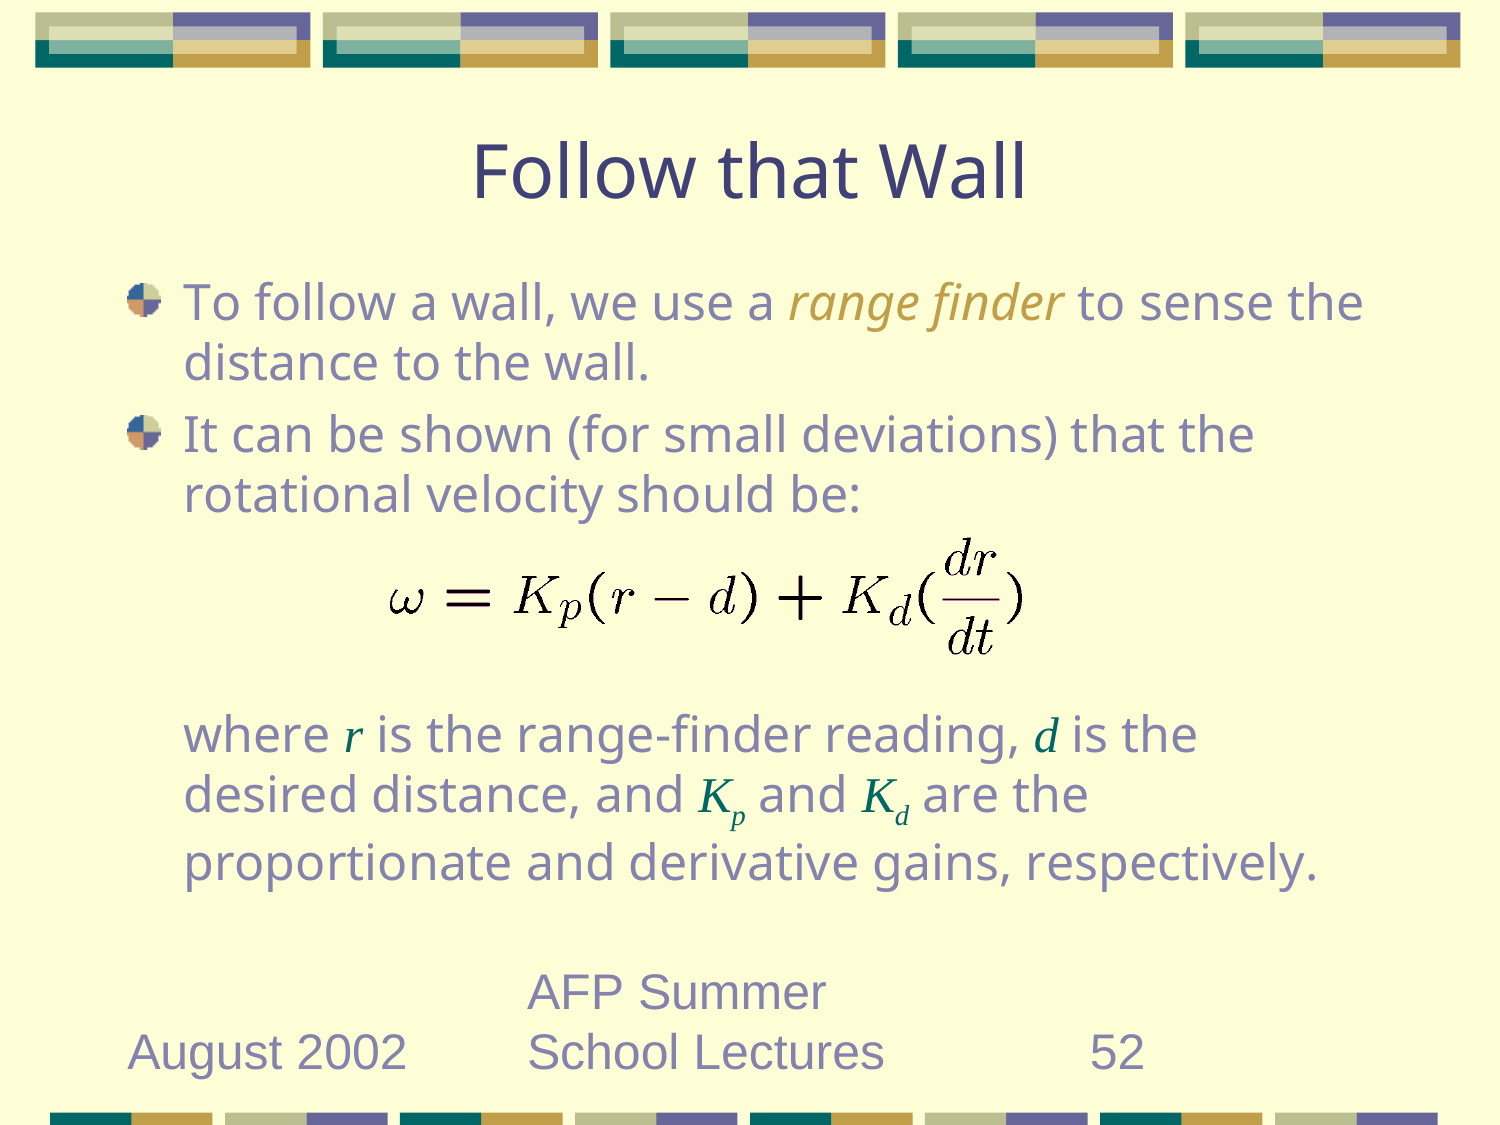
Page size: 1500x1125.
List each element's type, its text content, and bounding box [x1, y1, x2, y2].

list To follow a wall, we use a range finder to sense the distance to the wall. It can be shown (for small deviations) that the rotational velocity should be: where r is the range-finder reading, d is the desired distance, and Kp and Kd are the proportionate and derivative gains, respectively. [112, 262, 1388, 1001]
picture [387, 536, 1022, 656]
title Follow that Wall [112, 99, 1388, 238]
